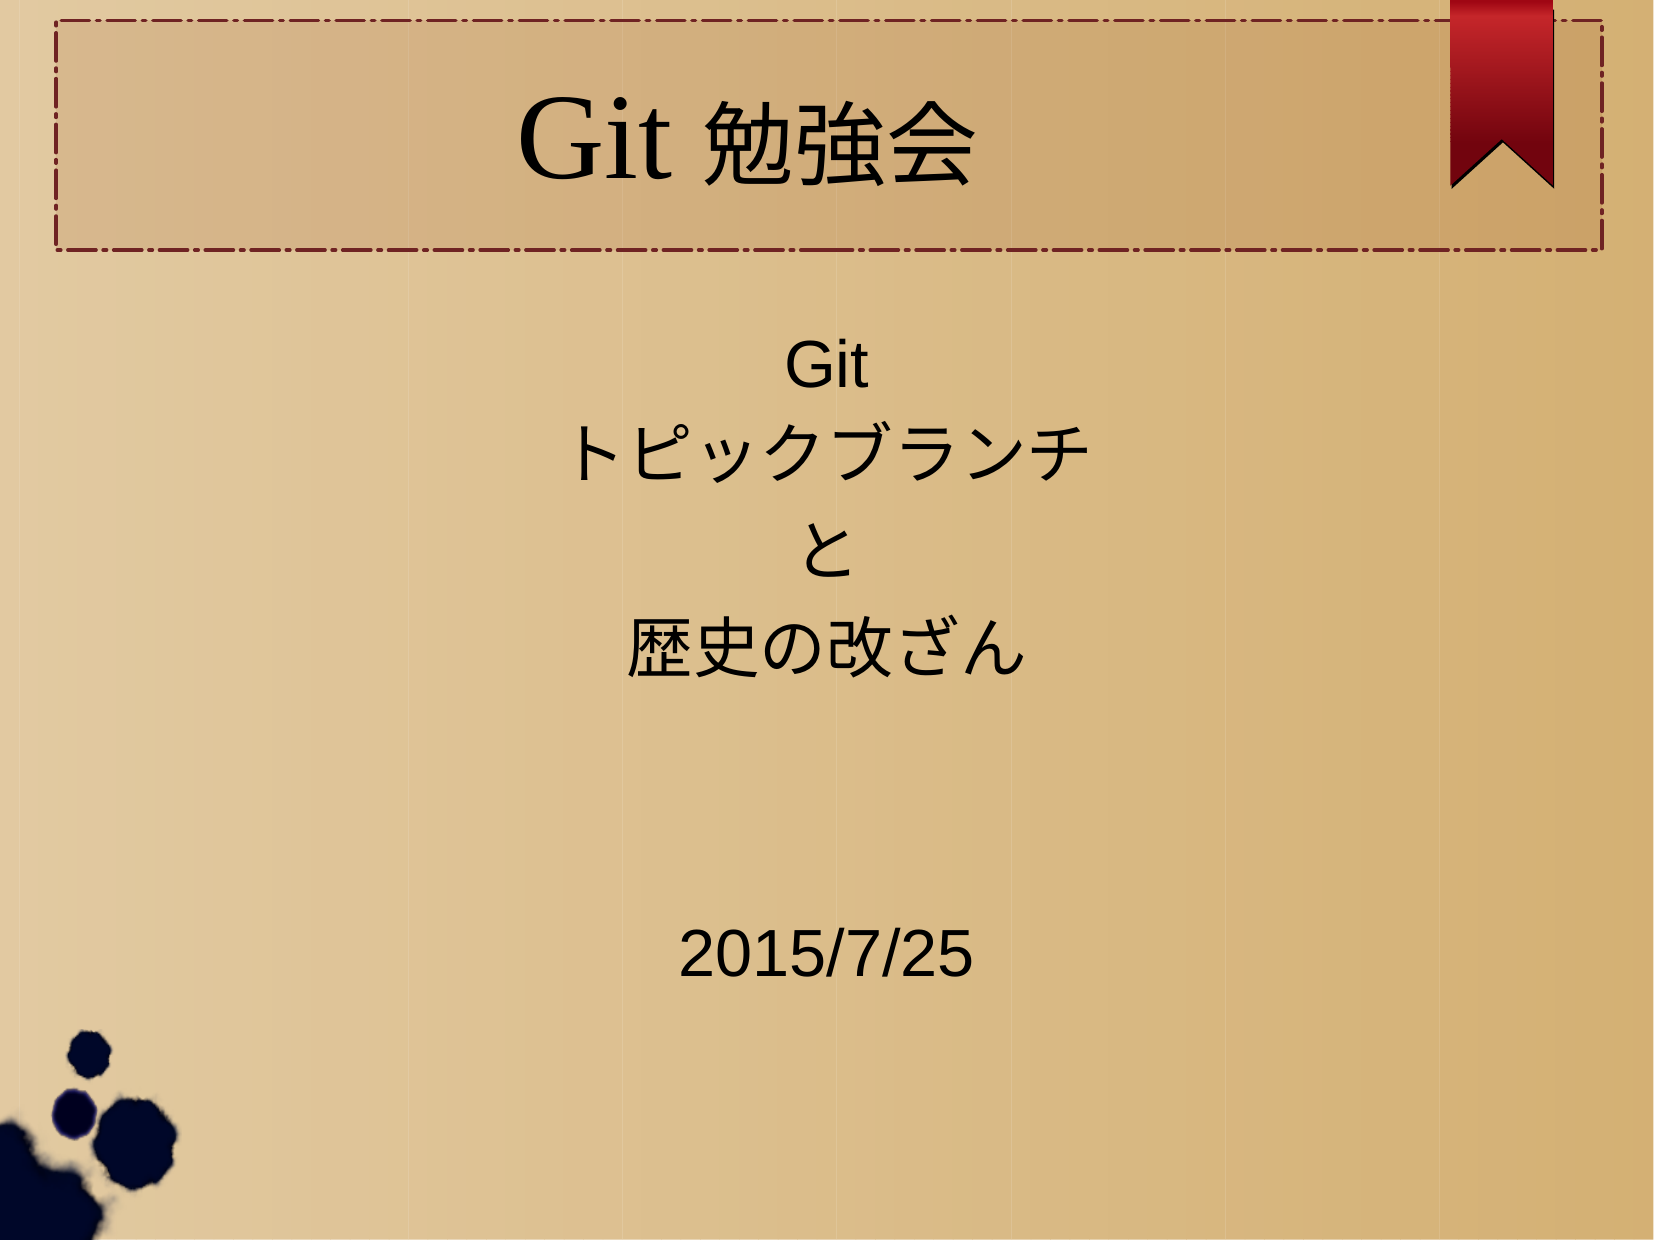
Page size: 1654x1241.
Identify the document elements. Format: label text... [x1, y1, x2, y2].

subtitle Git トピックブランチ と 歴史の改ざん 2015/7/25 [82, 299, 1571, 1019]
title Git 勉強会 [82, 47, 1412, 229]
